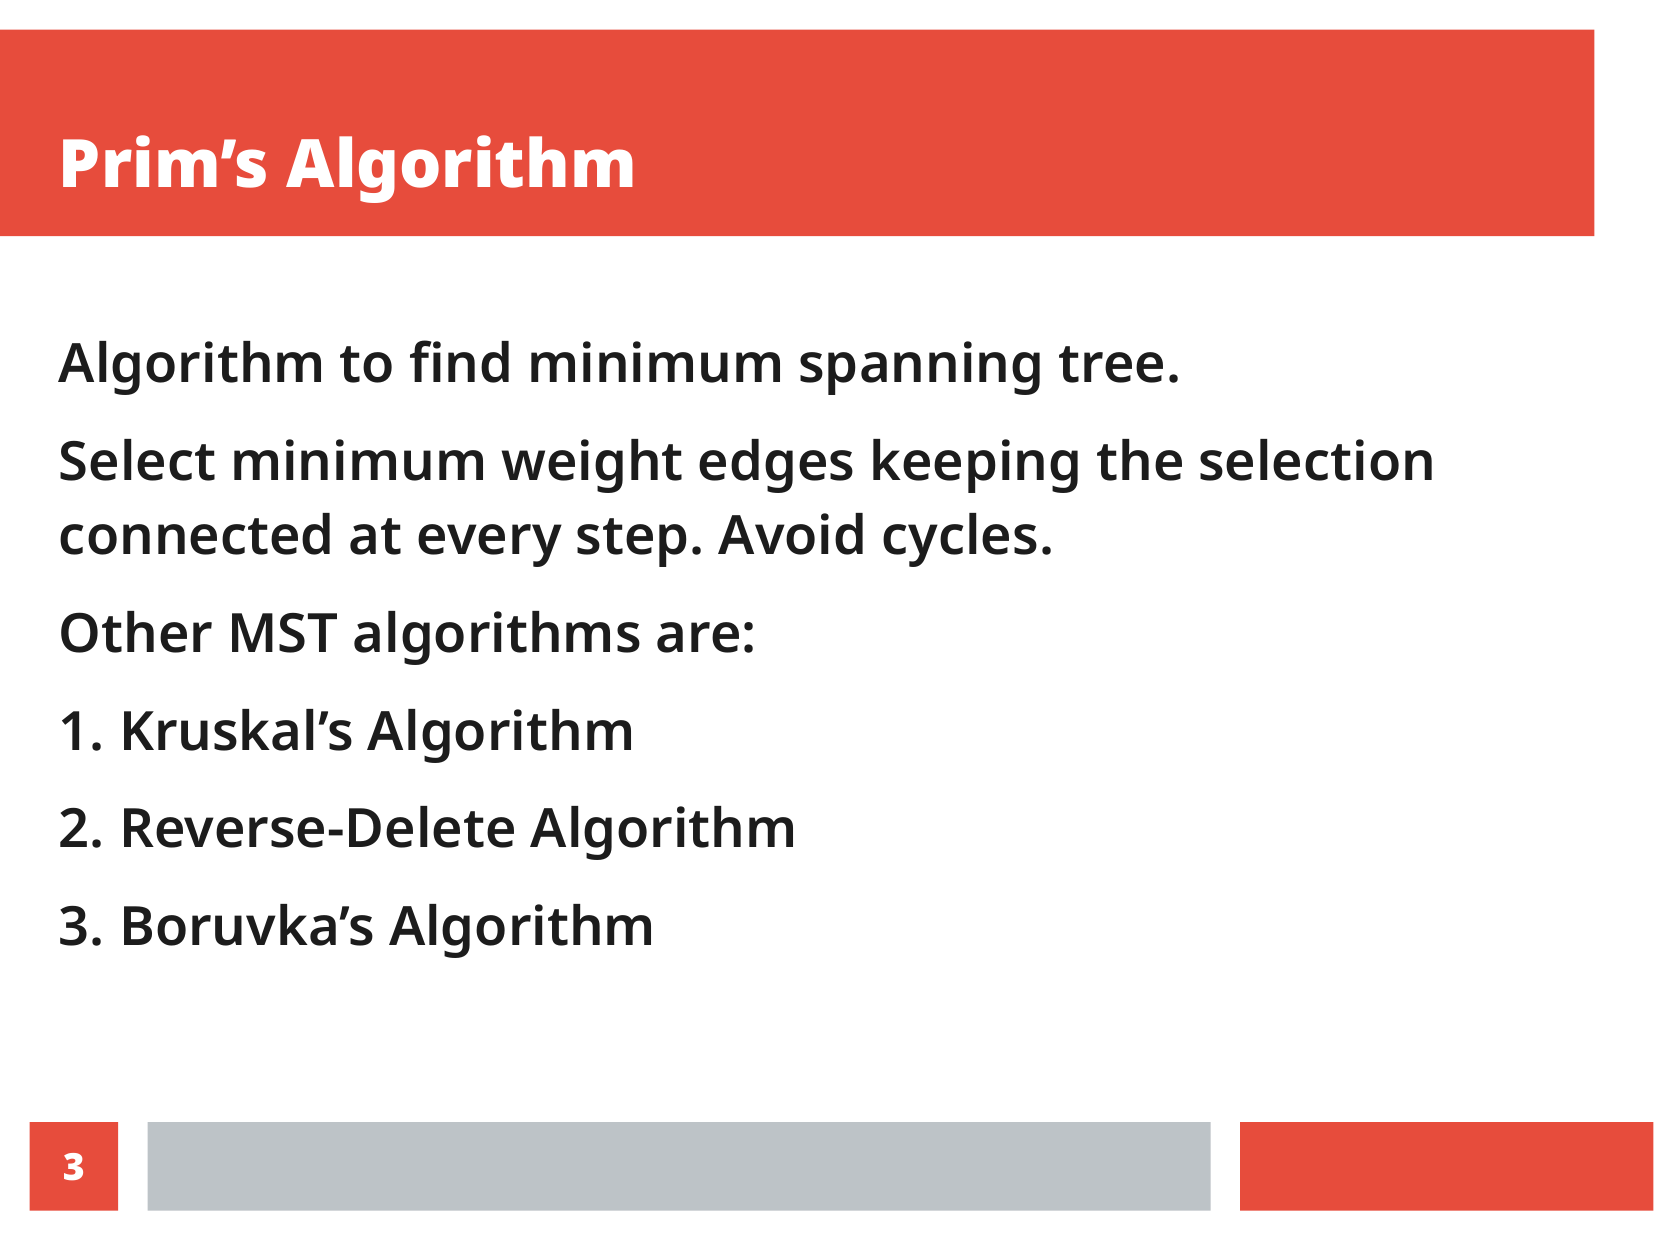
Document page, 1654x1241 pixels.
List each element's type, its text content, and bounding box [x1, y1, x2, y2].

list Algorithm to find minimum spanning tree. Select minimum weight edges keeping the selection connected at every step. Avoid cycles. Other MST algorithms are: 1. Kruskal’s Algorithm 2. Reverse-Delete Algorithm 3. Boruvka’s Algorithm [59, 324, 1565, 1093]
title Prim’s Algorithm [59, 59, 1595, 207]
